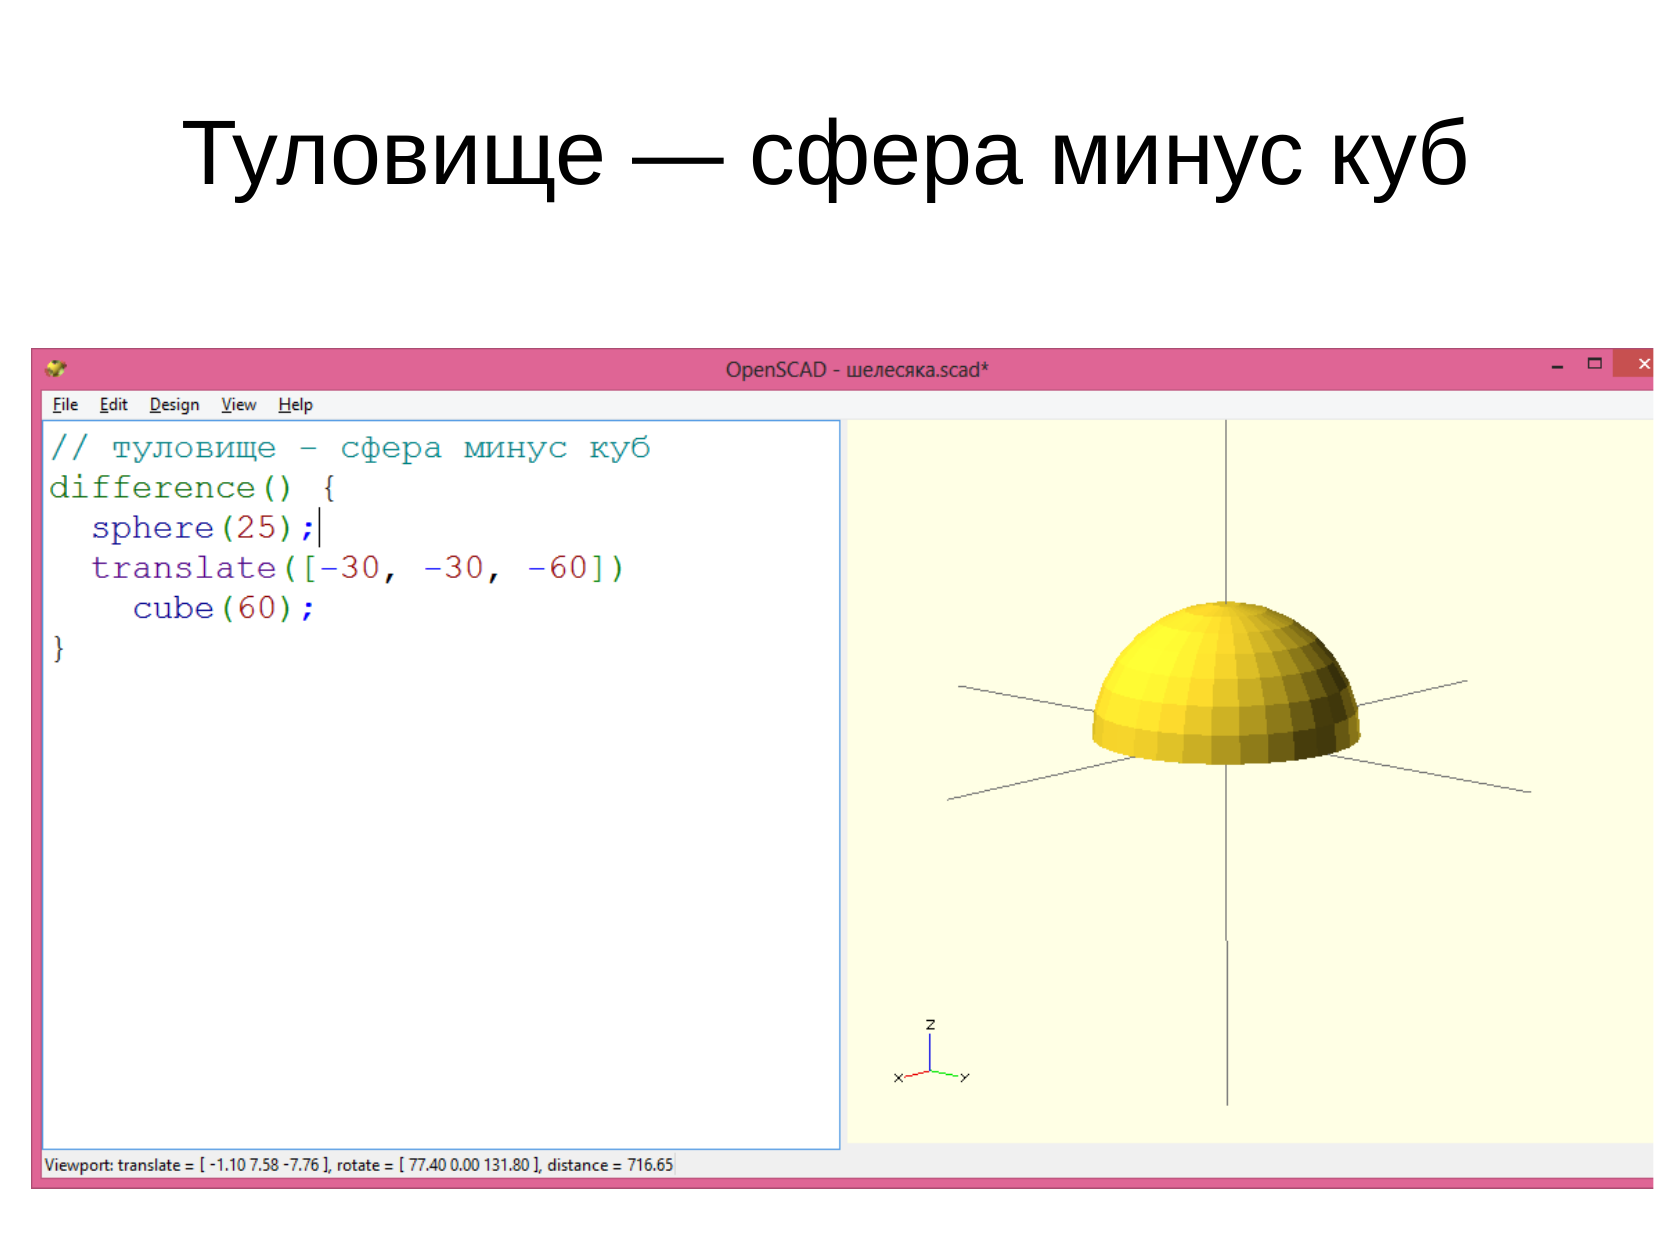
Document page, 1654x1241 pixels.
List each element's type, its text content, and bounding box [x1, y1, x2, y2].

picture [31, 348, 1654, 1189]
title Туловище — сфера минус куб [82, 49, 1571, 257]
